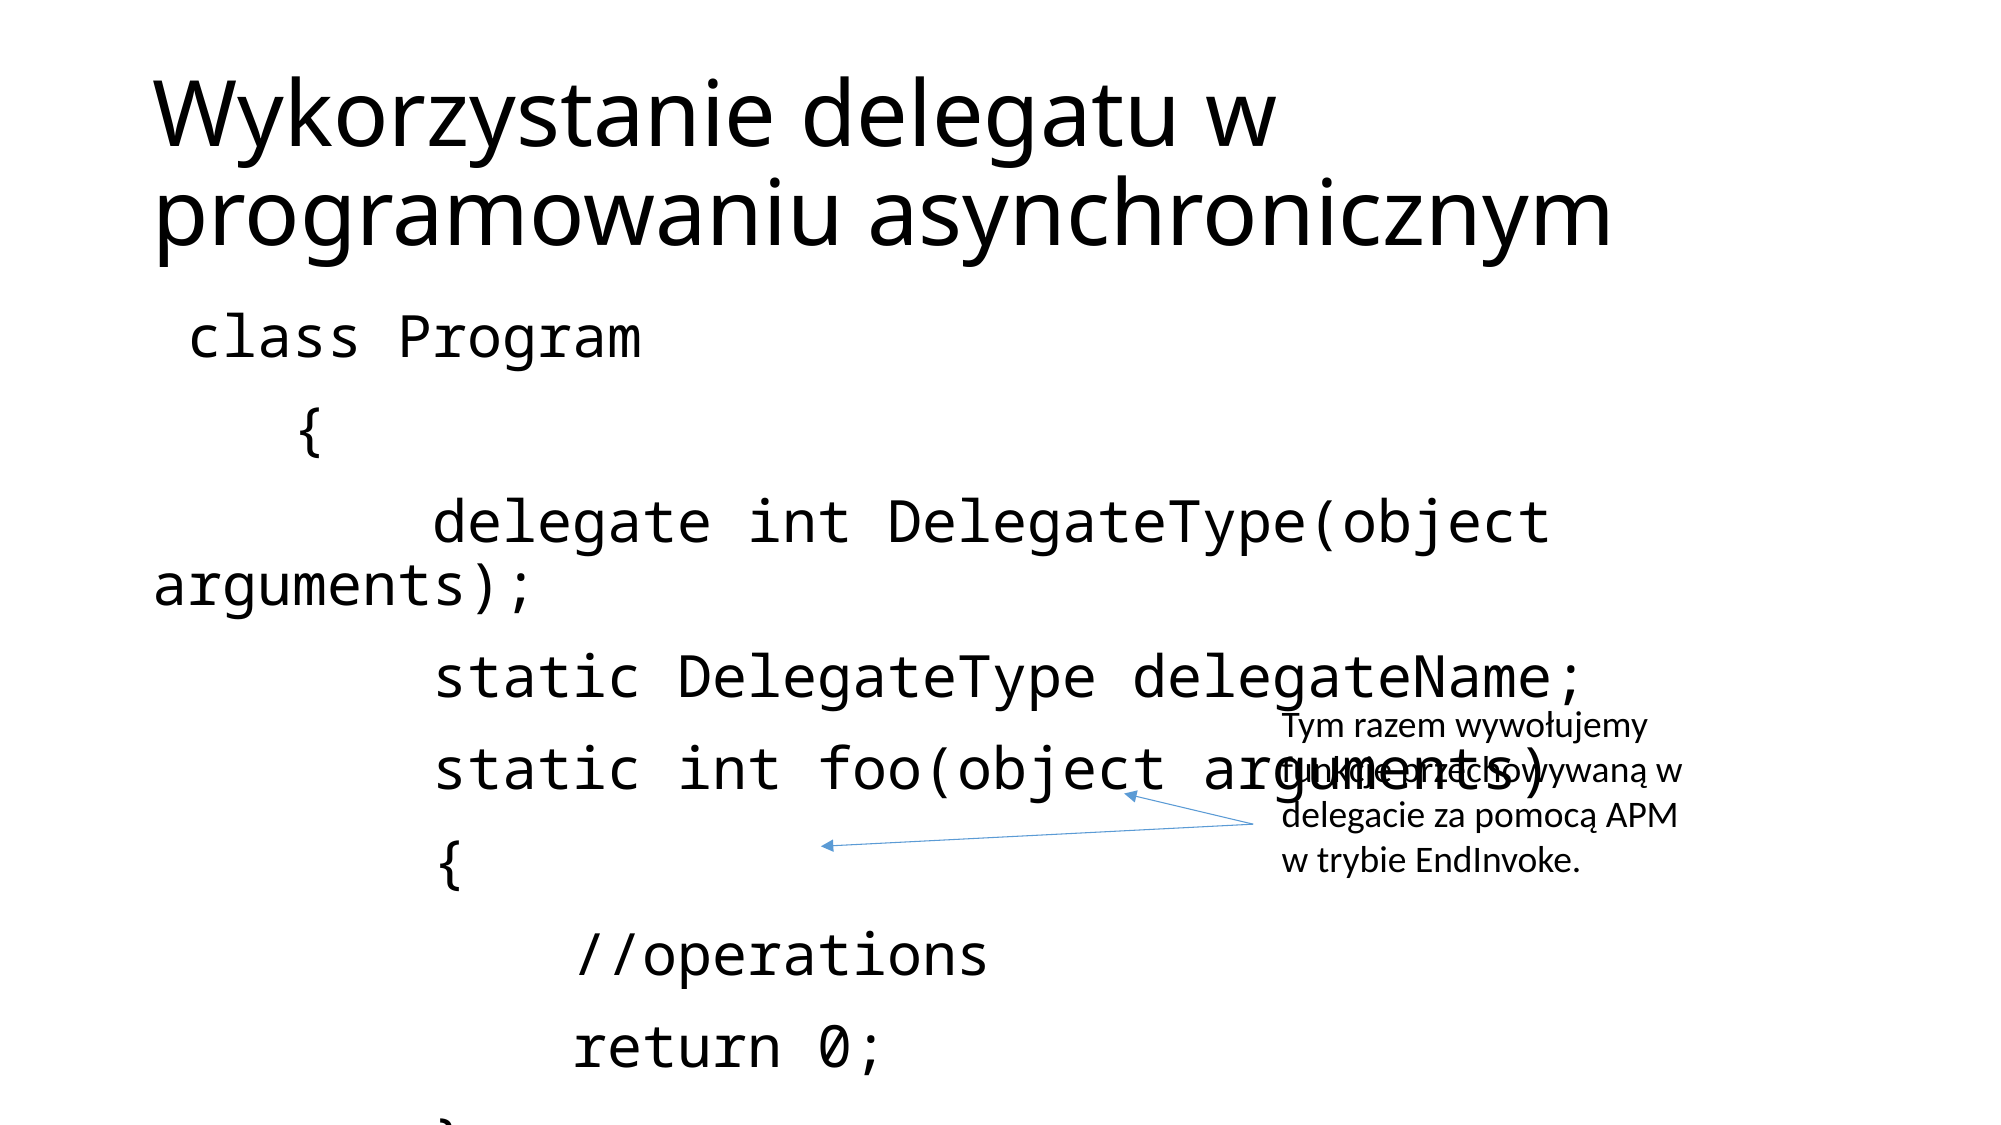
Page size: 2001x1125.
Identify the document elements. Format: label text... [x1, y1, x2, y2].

text_box Tym razem wywołujemy funkcje przechowywaną w delegacie za pomocą APM w trybie EndInvoke. [1266, 692, 1716, 888]
title Wykorzystanie delegatu w programowaniu asynchronicznym [137, 59, 1863, 278]
list class Program { delegate int DelegateType(object arguments); static DelegateType delegateName; static int foo(object arguments) { //operations return 0; } static void Main(string[] args) { delegateName = new DelegateType(foo); IAsyncResult ar = delegateName.BeginInvoke("argument",null,null); int result = delegateName.EndInvoke(ar); } } [137, 299, 1863, 1014]
